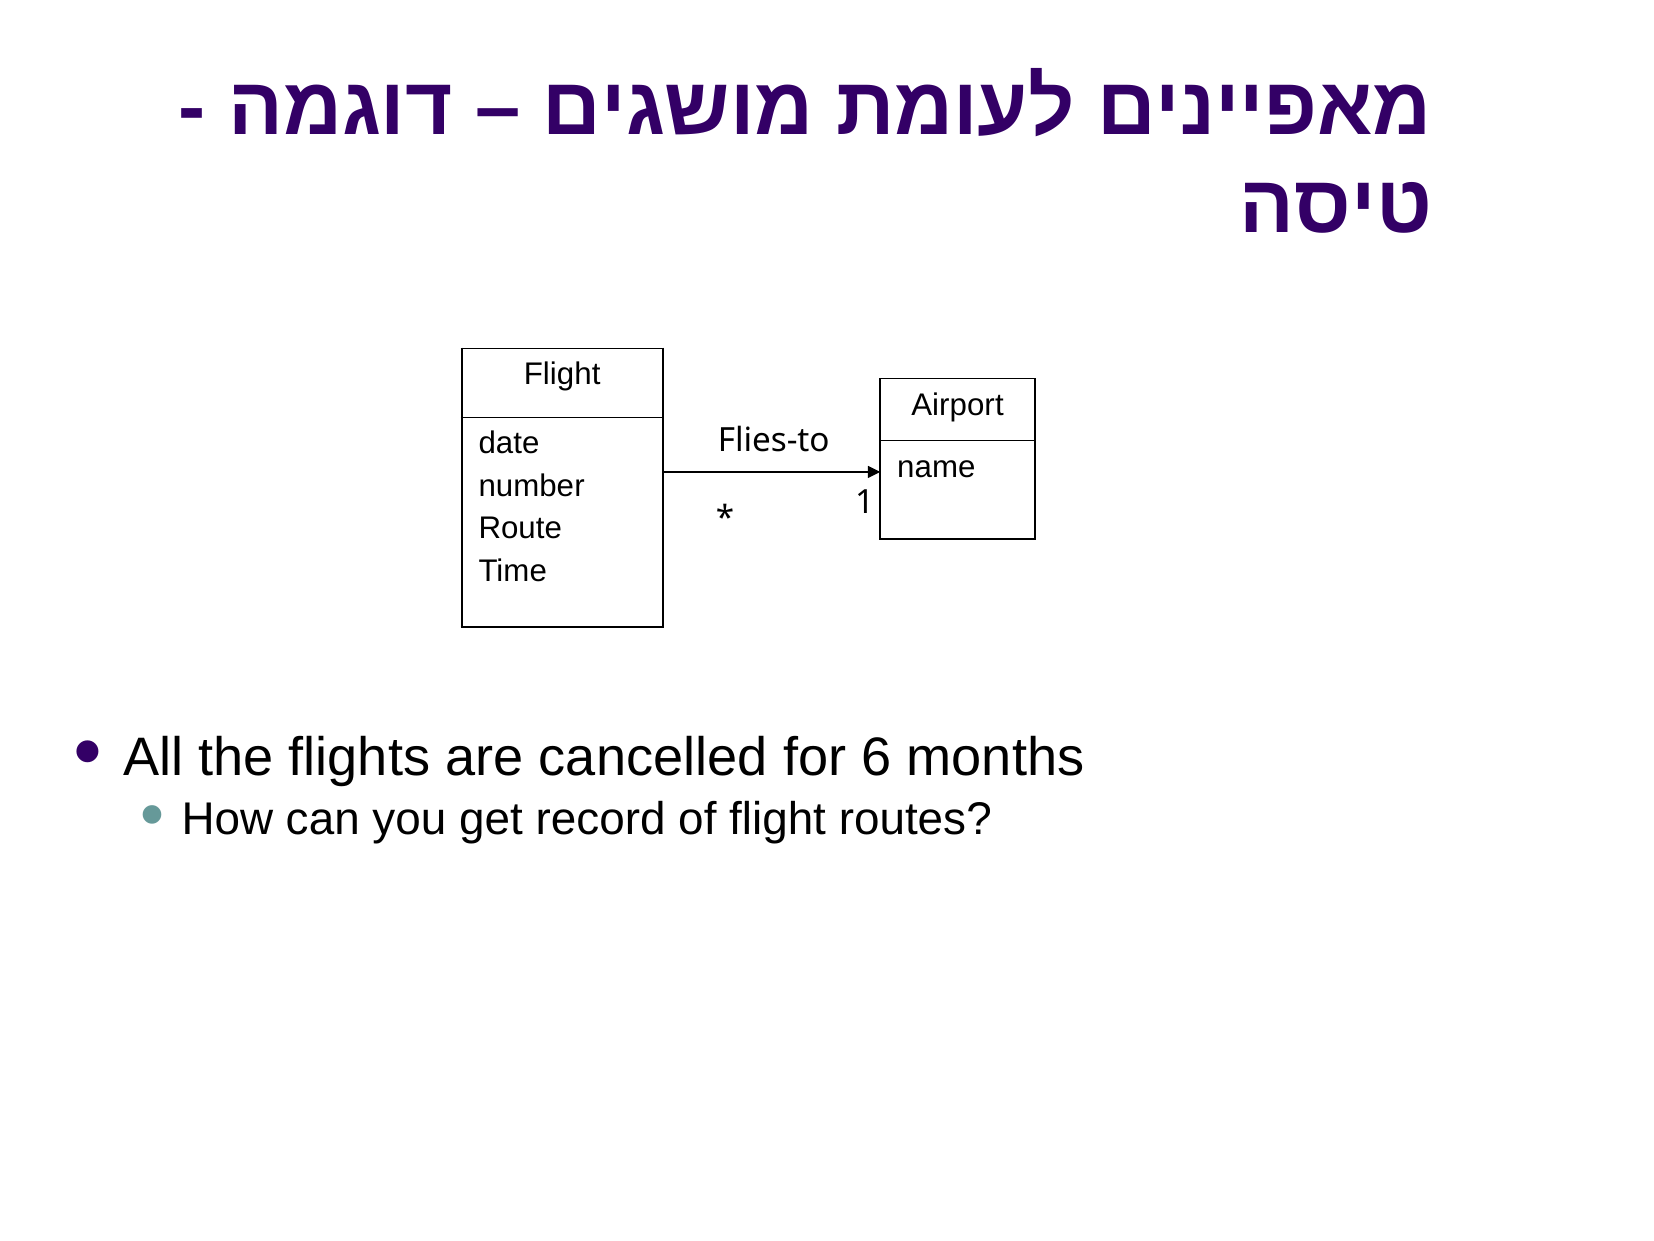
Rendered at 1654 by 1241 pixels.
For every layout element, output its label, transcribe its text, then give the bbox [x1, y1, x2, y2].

table_cell date number Route Time [463, 418, 662, 626]
text_box Flies-to [665, 409, 847, 467]
table_header Flight [463, 349, 662, 417]
text_box * [663, 487, 752, 545]
table_cell name [881, 441, 1034, 538]
text_box 1 [802, 471, 892, 529]
list All the flights are cancelled for 6 months How can you get record of flight routes? [58, 724, 1547, 1037]
table_header Airport [881, 379, 1034, 440]
title מאפיינים לעומת מושגים – דוגמה - טיסה [82, 22, 1447, 257]
